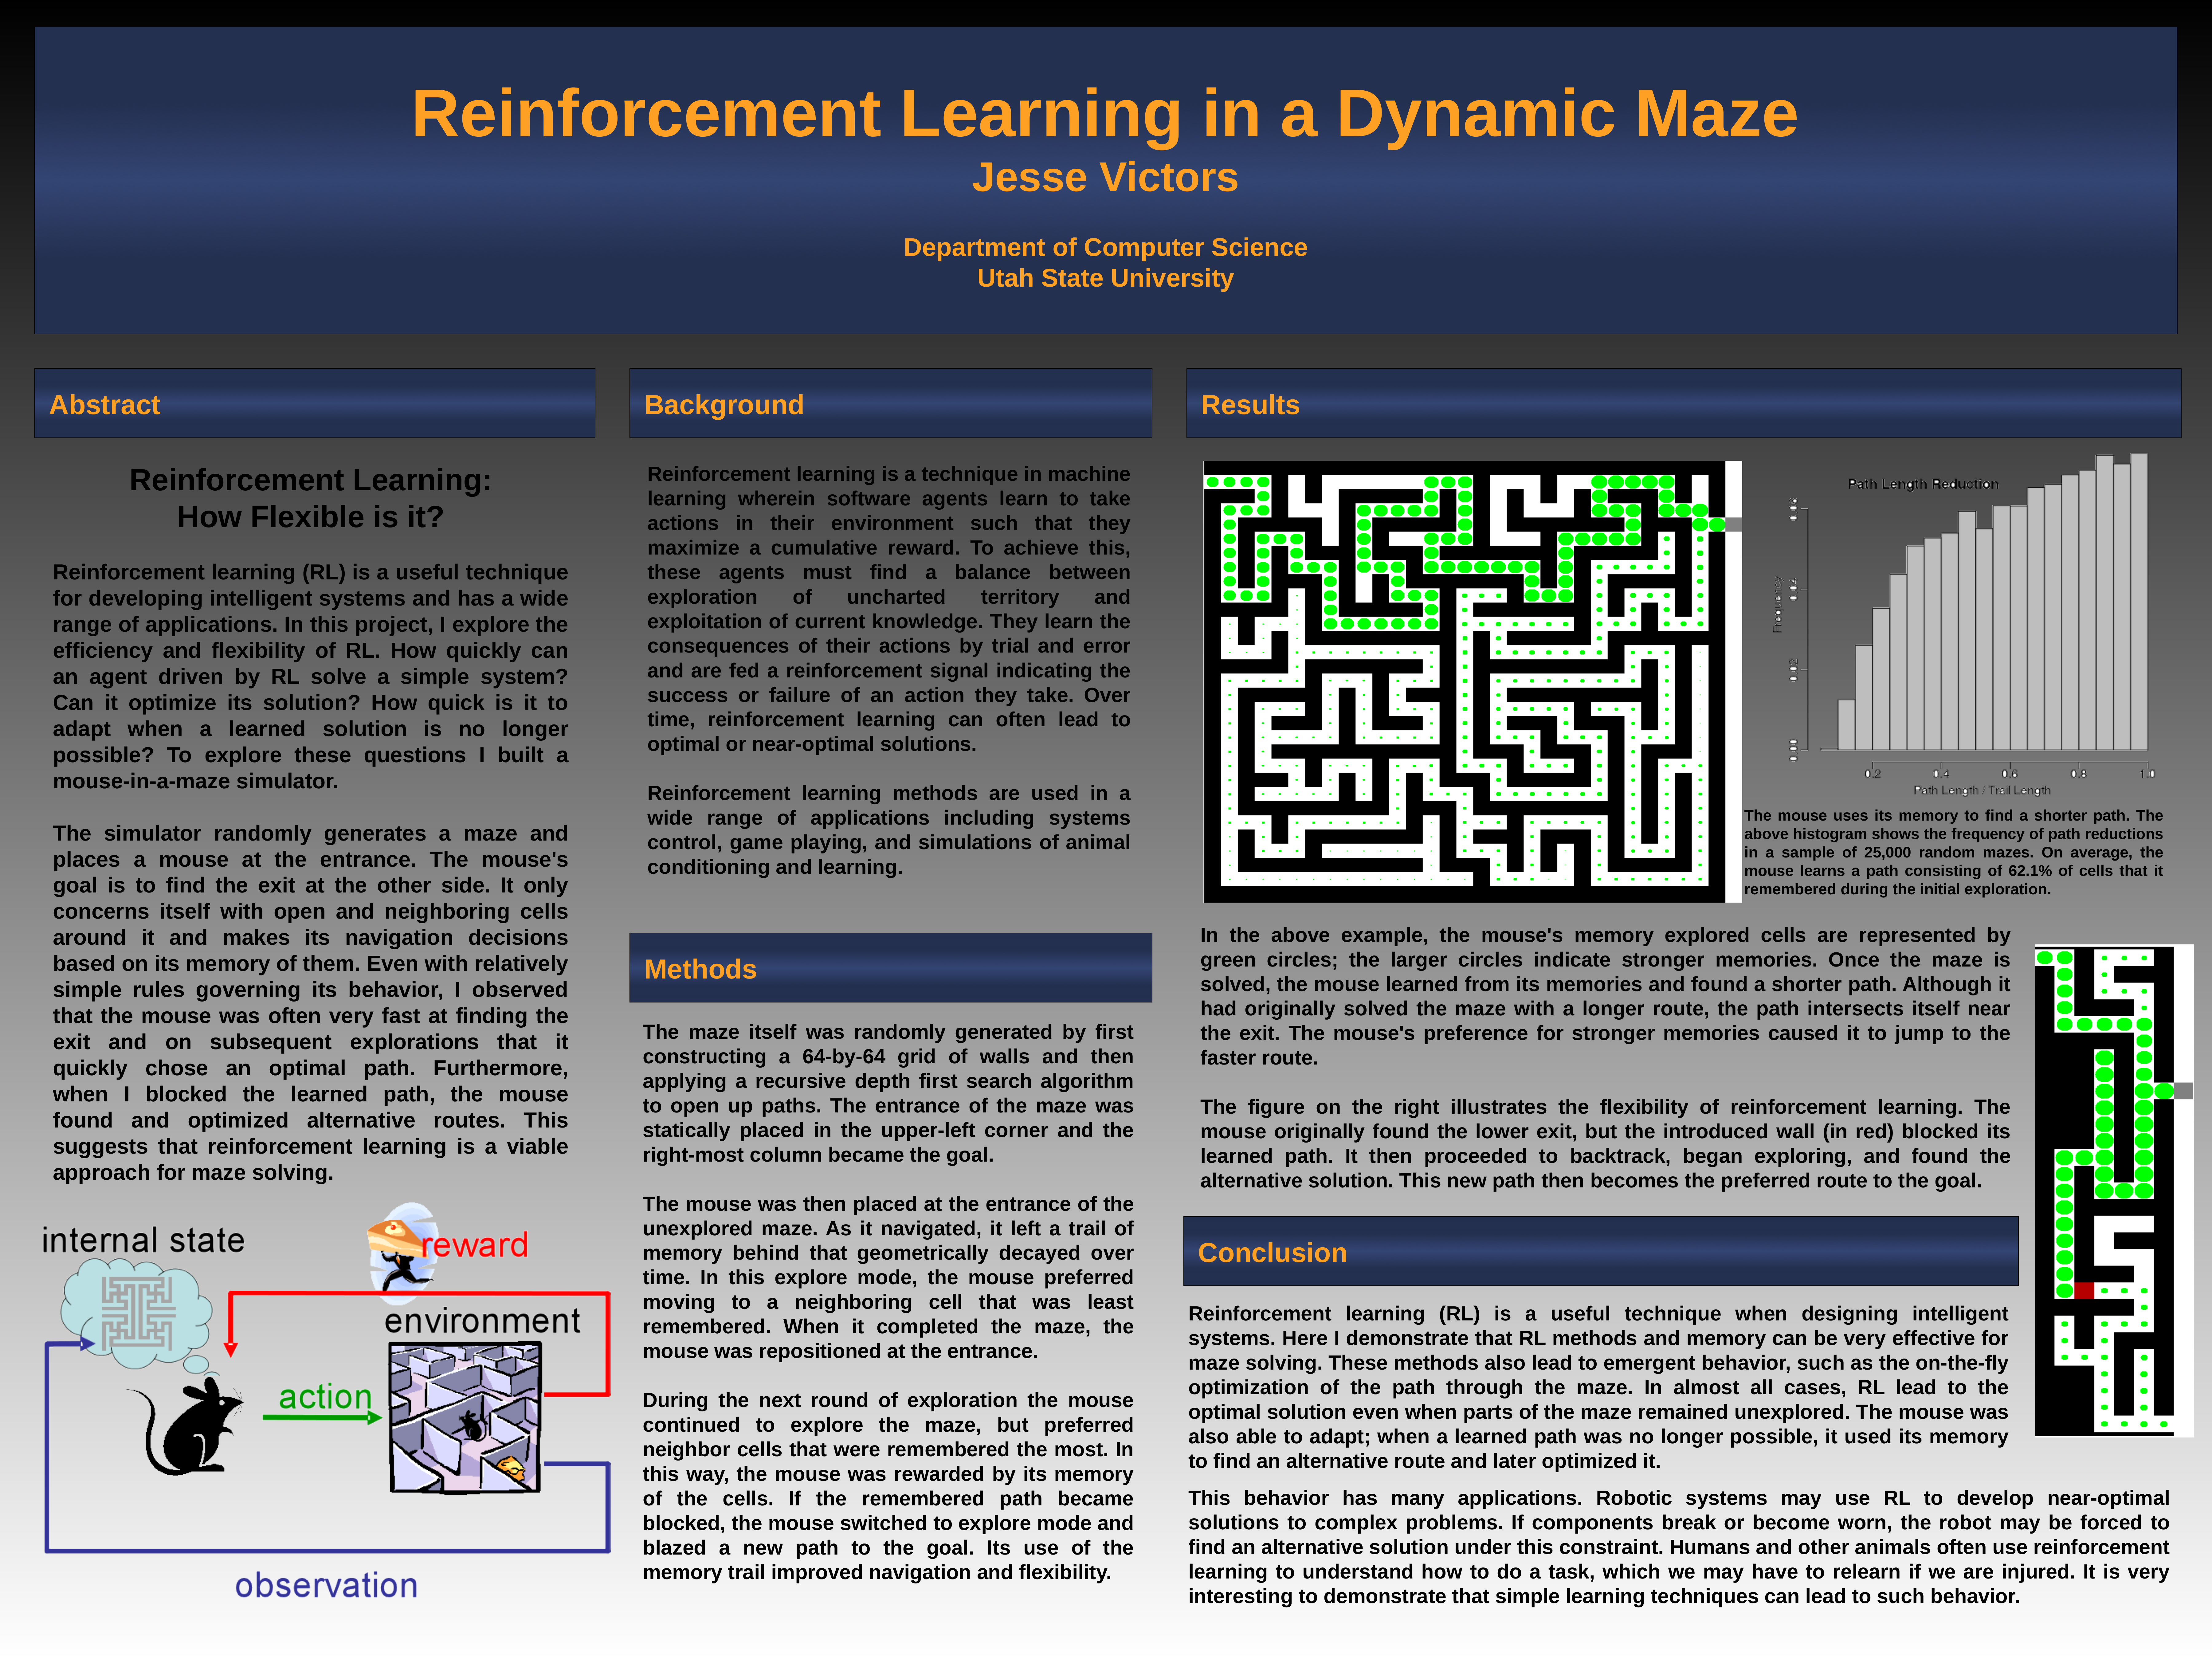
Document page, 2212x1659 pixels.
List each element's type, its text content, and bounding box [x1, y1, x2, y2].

text_box Results [1186, 368, 2181, 438]
text_box Abstract [34, 368, 595, 438]
text_box Background [630, 368, 1152, 438]
text_box Conclusion [1183, 1216, 2018, 1286]
text_box The mouse uses its memory to find a shorter path. The above histogram shows the frequency of path reductions in a sample of 25,000 random mazes. On average, the mouse learns a path consisting of 62.1% of cells that it remembered during the initial exploration. [1737, 802, 2171, 901]
text_box Reinforcement Learning: How Flexible is it? Reinforcement learning (RL) is a useful technique for developing intelligent systems and has a wide range of applications. In this project, I explore the efficiency and flexibility of RL. How quickly can an agent driven by RL solve a simple system? Can it optimize its solution? How quick is it to adapt when a learned solution is no longer possible? To explore these questions I built a mouse-in-a-maze simulator. The simulator randomly generates a maze and places a mouse at the entrance. The mouse's goal is to find the exit at the other side. It only concerns itself with open and neighboring cells around it and makes its navigation decisions based on its memory of them. Even with relatively simple rules governing its behavior, I observed that the mouse was often very fast at finding the exit and on subsequent explorations that it quickly chose an optimal path. Furthermore, when I blocked the learned path, the mouse found and optimized alternative routes. This suggests that reinforcement learning is a viable approach for maze solving. [46, 456, 576, 1188]
text_box Methods [630, 933, 1152, 1002]
text_box Reinforcement learning (RL) is a useful technique when designing intelligent systems. Here I demonstrate that RL methods and memory can be very effective for maze solving. These methods also lead to emergent behavior, such as the on-the-fly optimization of the path through the maze. In almost all cases, RL lead to the optimal solution even when parts of the maze remained unexplored. The mouse was also able to adapt; when a learned path was no longer possible, it used its memory to find an alternative route and later optimized it. [1184, 1299, 2014, 1473]
picture [1771, 451, 2157, 798]
title Reinforcement Learning in a Dynamic Maze Jesse Victors Department of Computer Science Utah State University [34, 27, 2178, 334]
picture [1203, 461, 1742, 903]
picture [41, 1202, 611, 1606]
picture [2035, 944, 2194, 1437]
text_box This behavior has many applications. Robotic systems may use RL to develop near-optimal solutions to complex problems. If components break or become worn, the robot may be forced to find an alternative solution under this constraint. Humans and other animals often use reinforcement learning to understand how to do a task, which we may have to relearn if we are injured. It is very interesting to demonstrate that simple learning techniques can lead to such behavior. [1184, 1484, 2175, 1608]
text_box In the above example, the mouse's memory explored cells are represented by green circles; the larger circles indicate stronger memories. Once the maze is solved, the mouse learned from its memories and found a shorter path. Although it had originally solved the maze with a longer route, the path intersects itself near the exit. The mouse's preference for stronger memories caused it to jump to the faster route. The figure on the right illustrates the flexibility of reinforcement learning. The mouse originally found the lower exit, but the introduced wall (in red) blocked its learned path. It then proceeded to backtrack, began exploring, and found the alternative solution. This new path then becomes the preferred route to the goal. [1194, 918, 2019, 1195]
text_box The maze itself was randomly generated by first constructing a 64-by-64 grid of walls and then applying a recursive depth first search algorithm to open up paths. The entrance of the maze was statically placed in the upper-left corner and the right-most column became the goal. The mouse was then placed at the entrance of the unexplored maze. As it navigated, it left a trail of memory behind that geometrically decayed over time. In this explore mode, the mouse preferred moving to a neighboring cell that was least remembered. When it completed the maze, the mouse was repositioned at the entrance. During the next round of exploration the mouse continued to explore the maze, but preferred neighbor cells that were remembered the most. In this way, the mouse was rewarded by its memory of the cells. If the remembered path became blocked, the mouse switched to explore mode and blazed a new path to the goal. Its use of the memory trail improved navigation and flexibility. [636, 1015, 1141, 1587]
text_box Reinforcement learning is a technique in machine learning wherein software agents learn to take actions in their environment such that they maximize a cumulative reward. To achieve this, these agents must find a balance between exploration of uncharted territory and exploitation of current knowledge. They learn the consequences of their actions by trial and error and are fed a reinforcement signal indicating the success or failure of an action they take. Over time, reinforcement learning can often lead to optimal or near-optimal solutions. Reinforcement learning methods are used in a wide range of applications including systems control, game playing, and simulations of animal conditioning and learning. [641, 457, 1139, 882]
